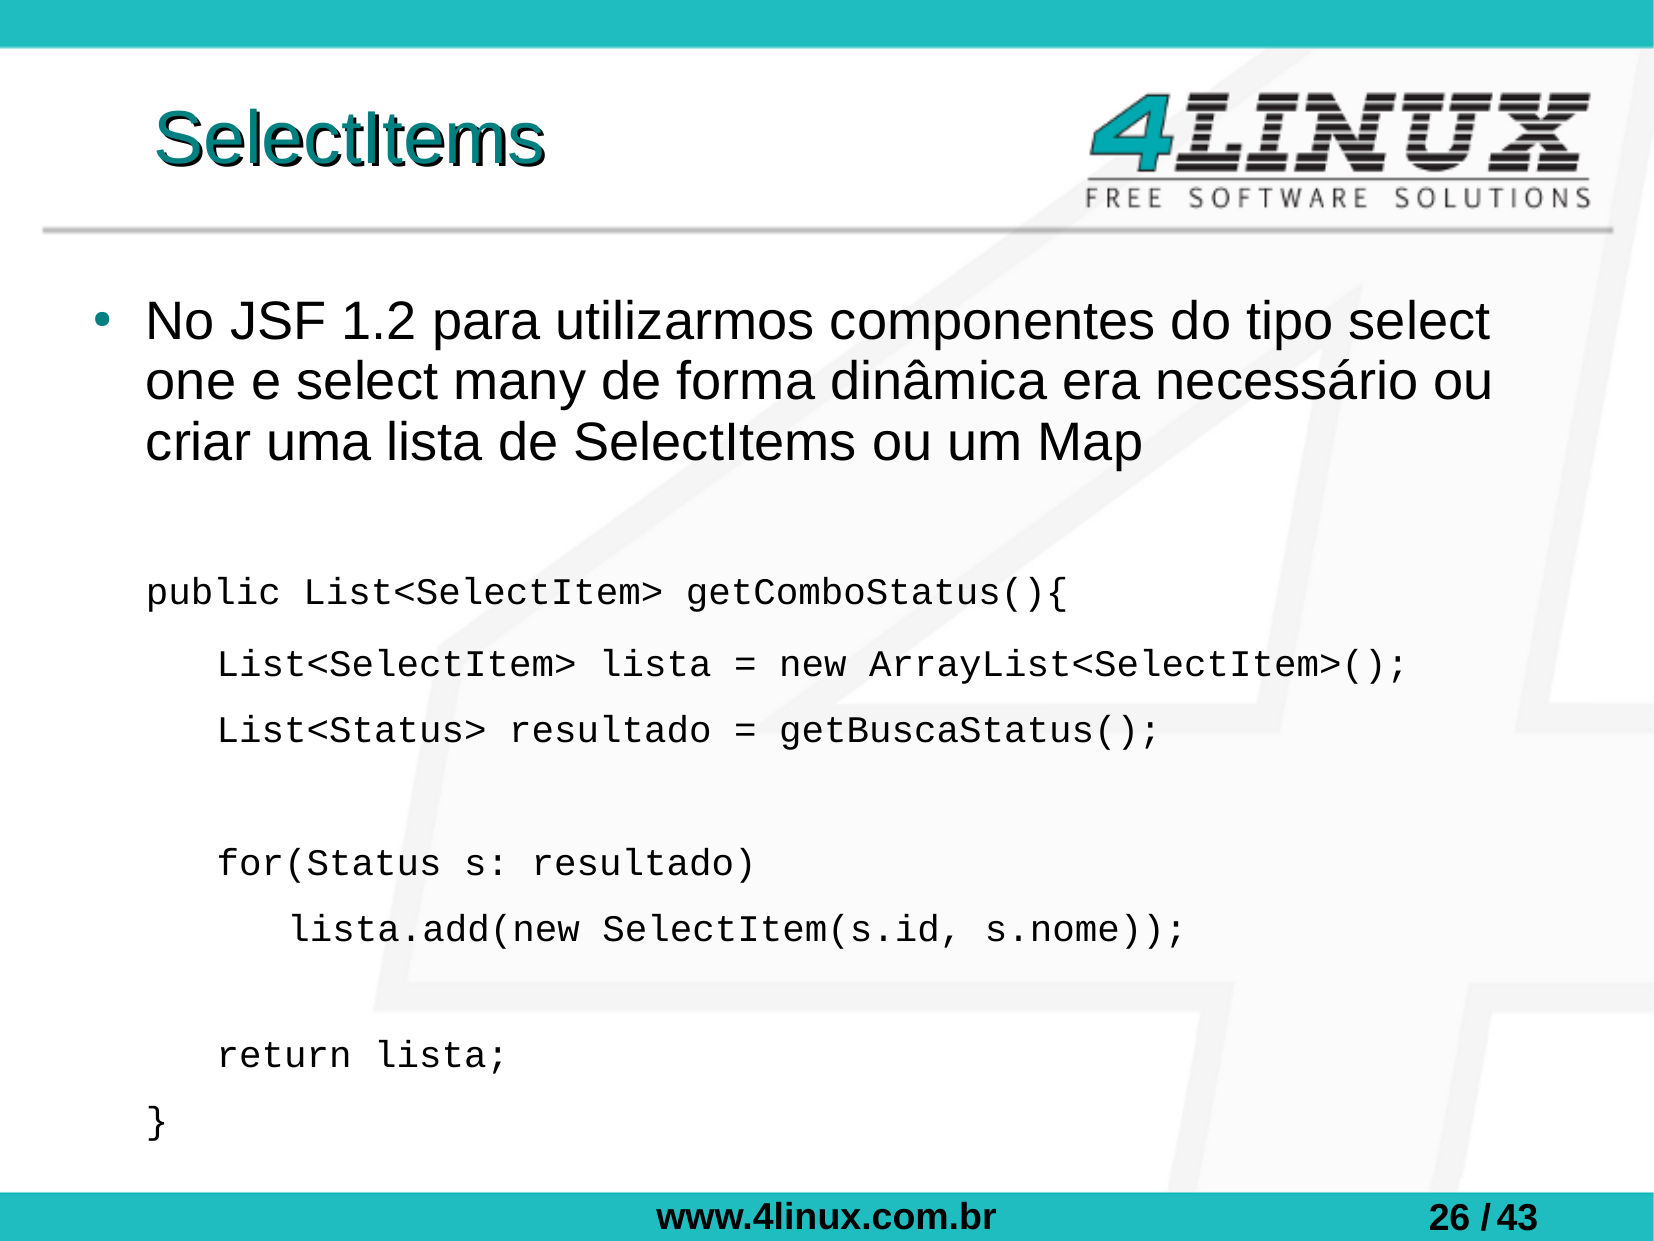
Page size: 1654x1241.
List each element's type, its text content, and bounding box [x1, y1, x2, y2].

title SelectItems [82, 49, 1051, 226]
list No JSF 1.2 para utilizarmos componentes do tipo select one e select many de forma dinâmica era necessário ou criar uma lista de SelectItems ou um Map public List<SelectItem> getComboStatus(){ List<SelectItem> lista = new ArrayList<SelectItem>(); List<Status> resultado = getBuscaStatus(); for(Status s: resultado) lista.add(new SelectItem(s.id, s.nome)); return lista; } [75, 290, 1564, 1163]
picture [0, 0, 1654, 1241]
